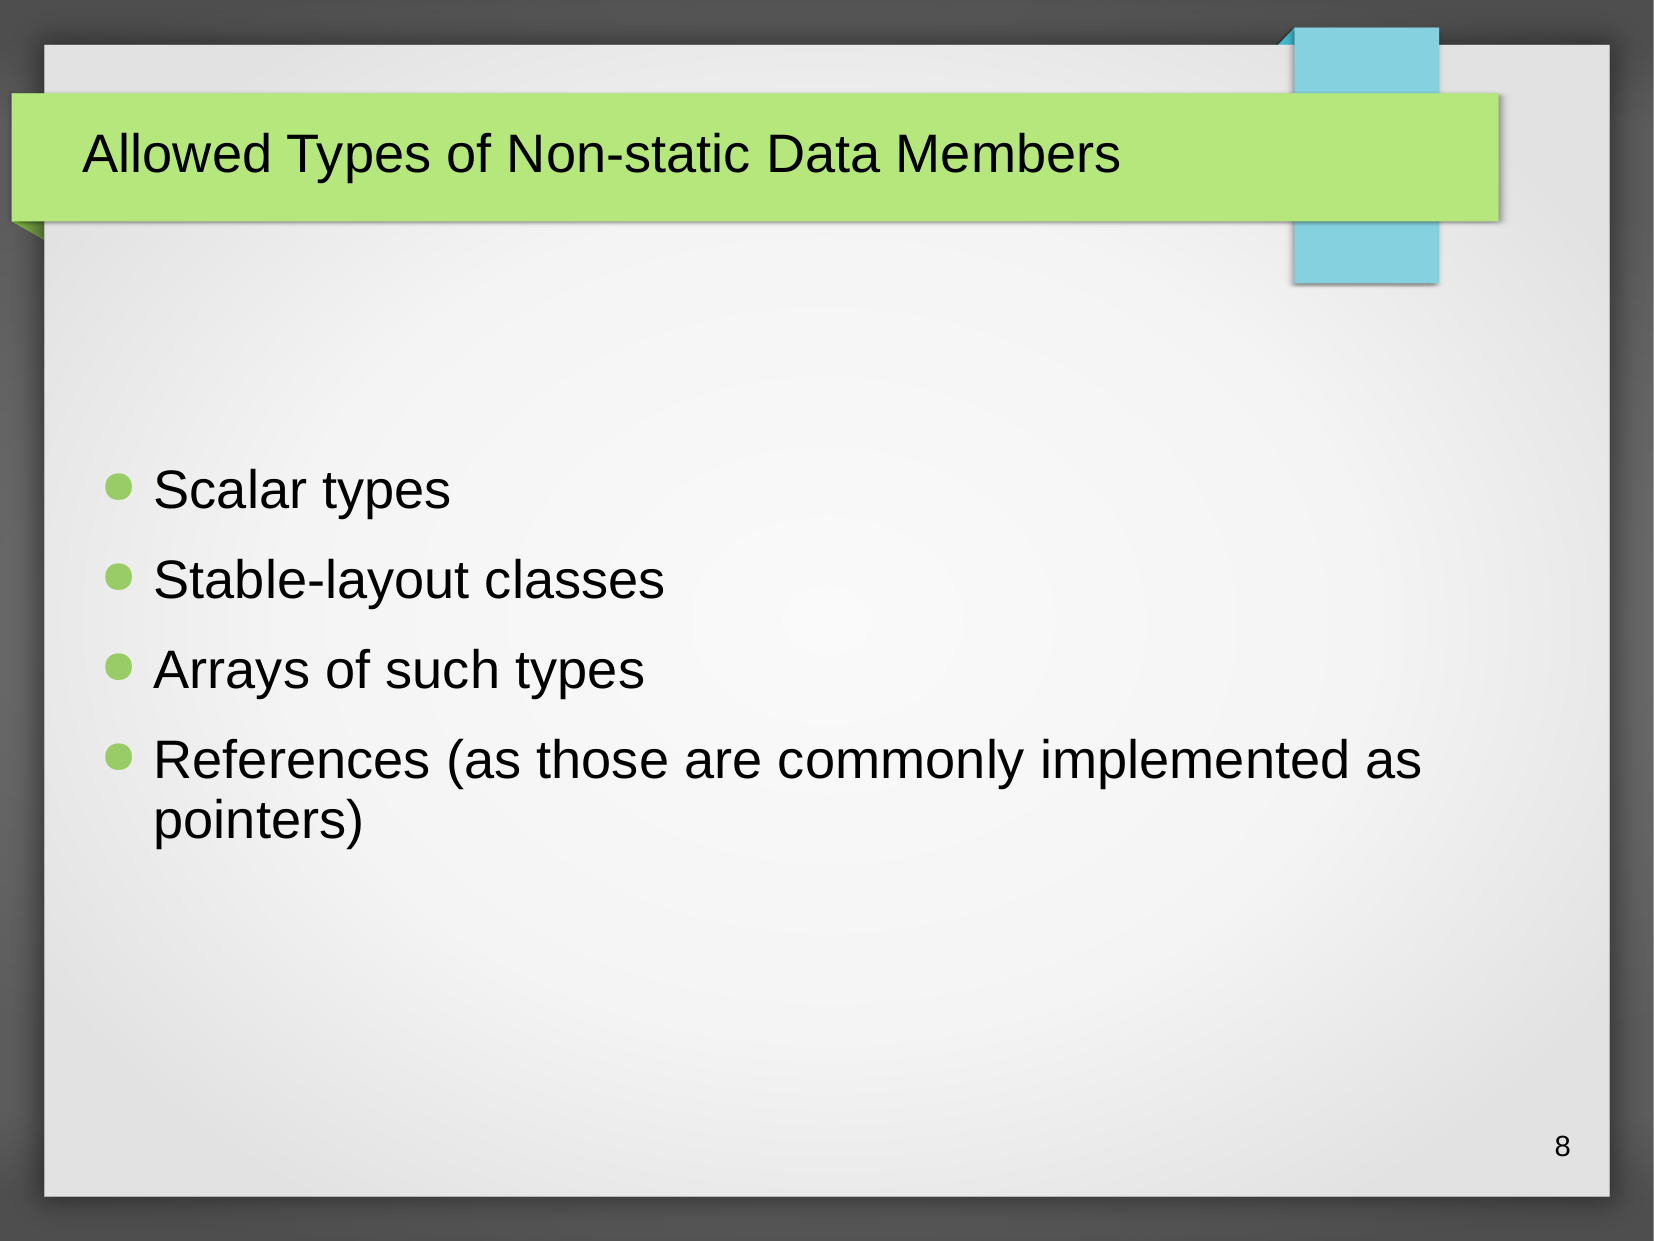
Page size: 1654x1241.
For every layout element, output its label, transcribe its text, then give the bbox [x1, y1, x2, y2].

list Scalar types Stable-layout classes Arrays of such types References (as those are commonly implemented as pointers) [82, 295, 1571, 1015]
picture [0, 0, 1654, 1241]
title Allowed Types of Non-static Data Members [82, 94, 1264, 213]
